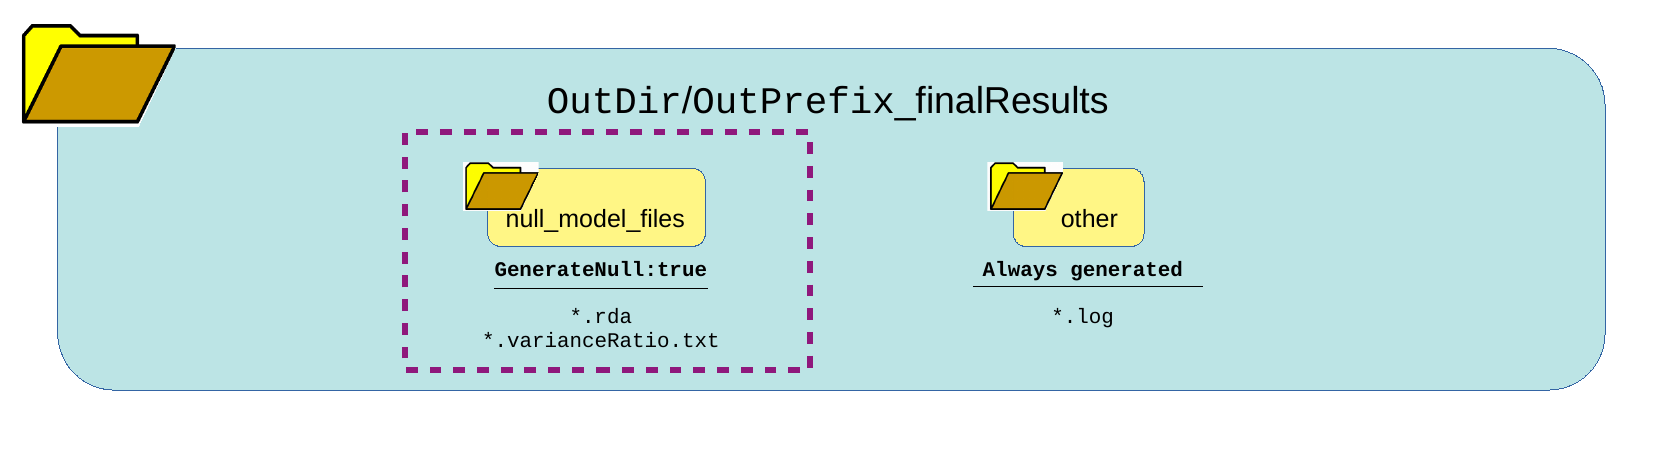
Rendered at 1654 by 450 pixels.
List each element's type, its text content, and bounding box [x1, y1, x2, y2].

picture [987, 162, 1063, 211]
text_box [57, 48, 1606, 391]
text_box other [1045, 197, 1141, 228]
text_box Always generated *.log [940, 228, 1226, 415]
text_box null_model_files [490, 197, 701, 228]
picture [16, 24, 176, 127]
text_box GenerateNull:true *.rda *.varianceRatio.txt [458, 228, 744, 415]
text_box OutDir/OutPrefix_finalResults [532, 72, 1126, 133]
picture [463, 162, 539, 211]
